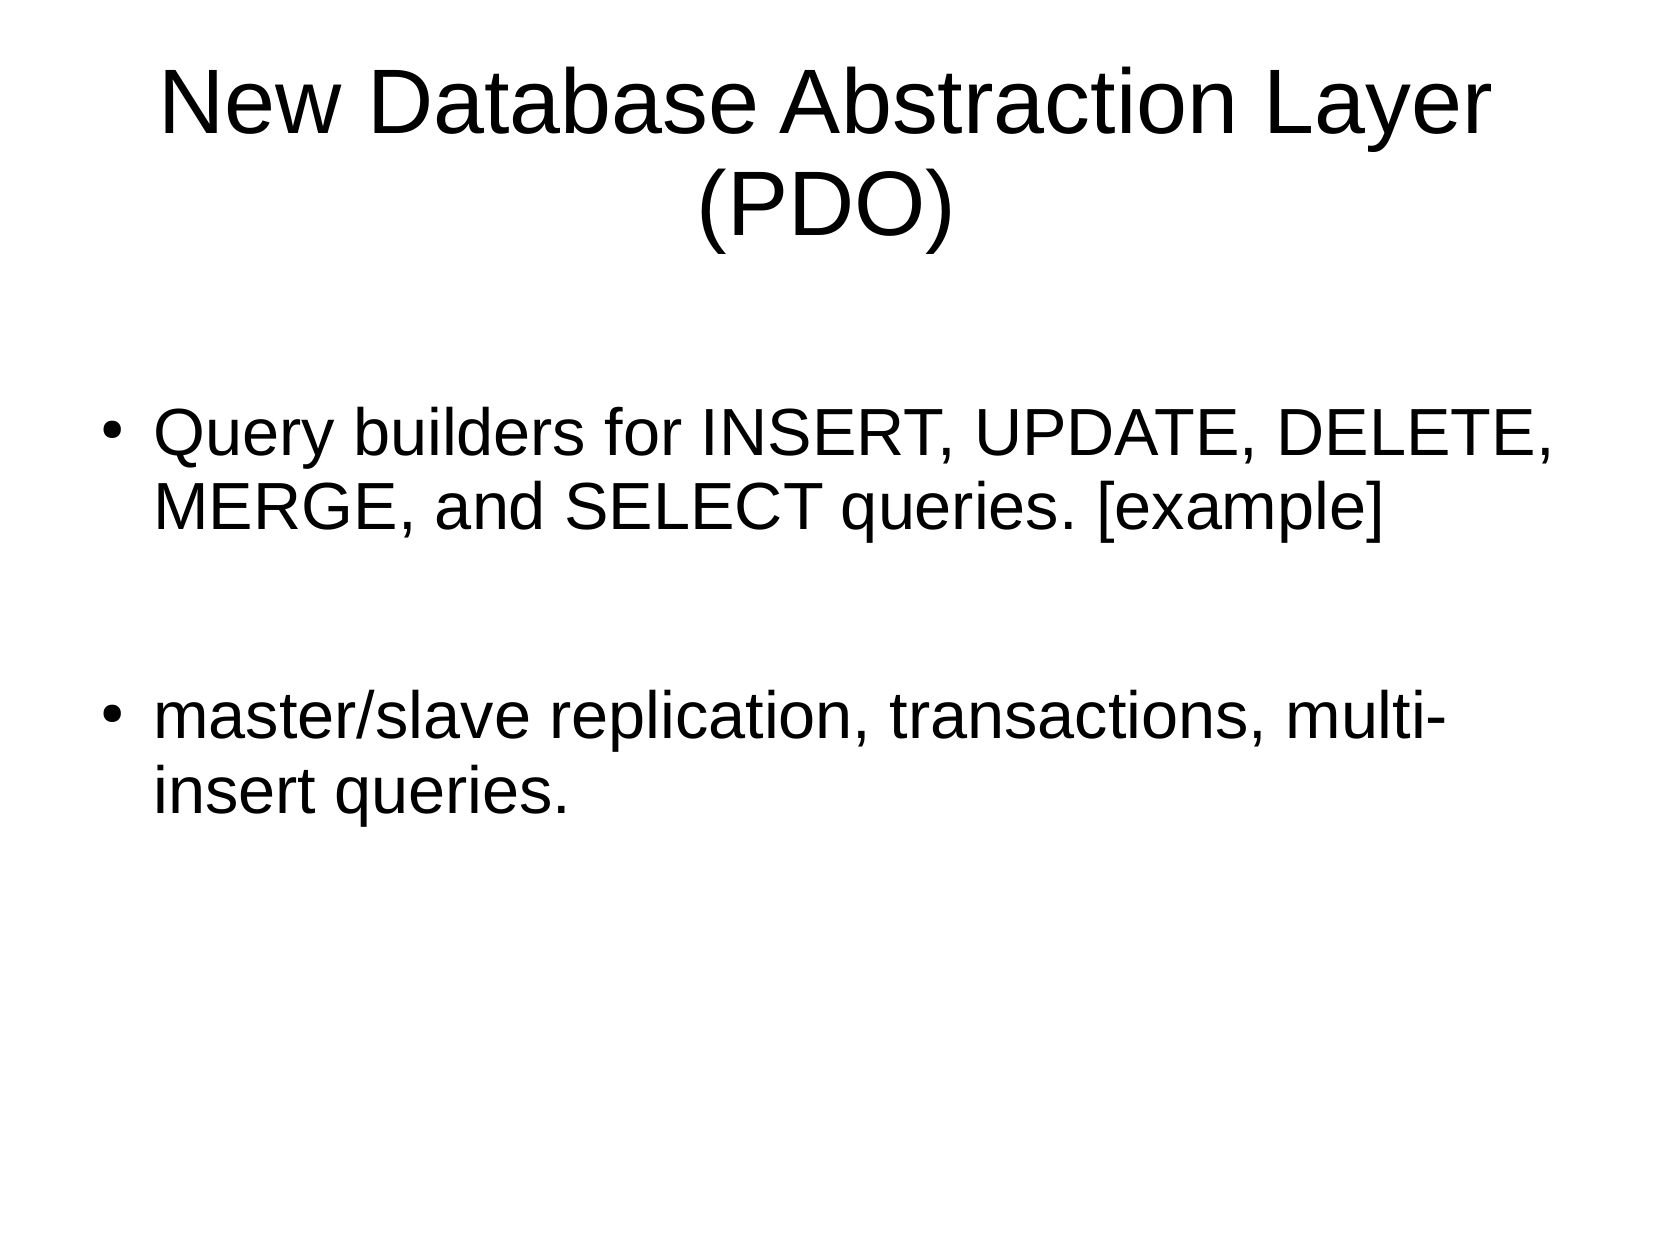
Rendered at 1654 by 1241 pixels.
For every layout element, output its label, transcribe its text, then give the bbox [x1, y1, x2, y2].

title New Database Abstraction Layer (PDO) [82, 49, 1571, 257]
list Query builders for INSERT, UPDATE, DELETE, MERGE, and SELECT queries. [example] master/slave replication, transactions, multi-insert queries. [82, 290, 1571, 1109]
